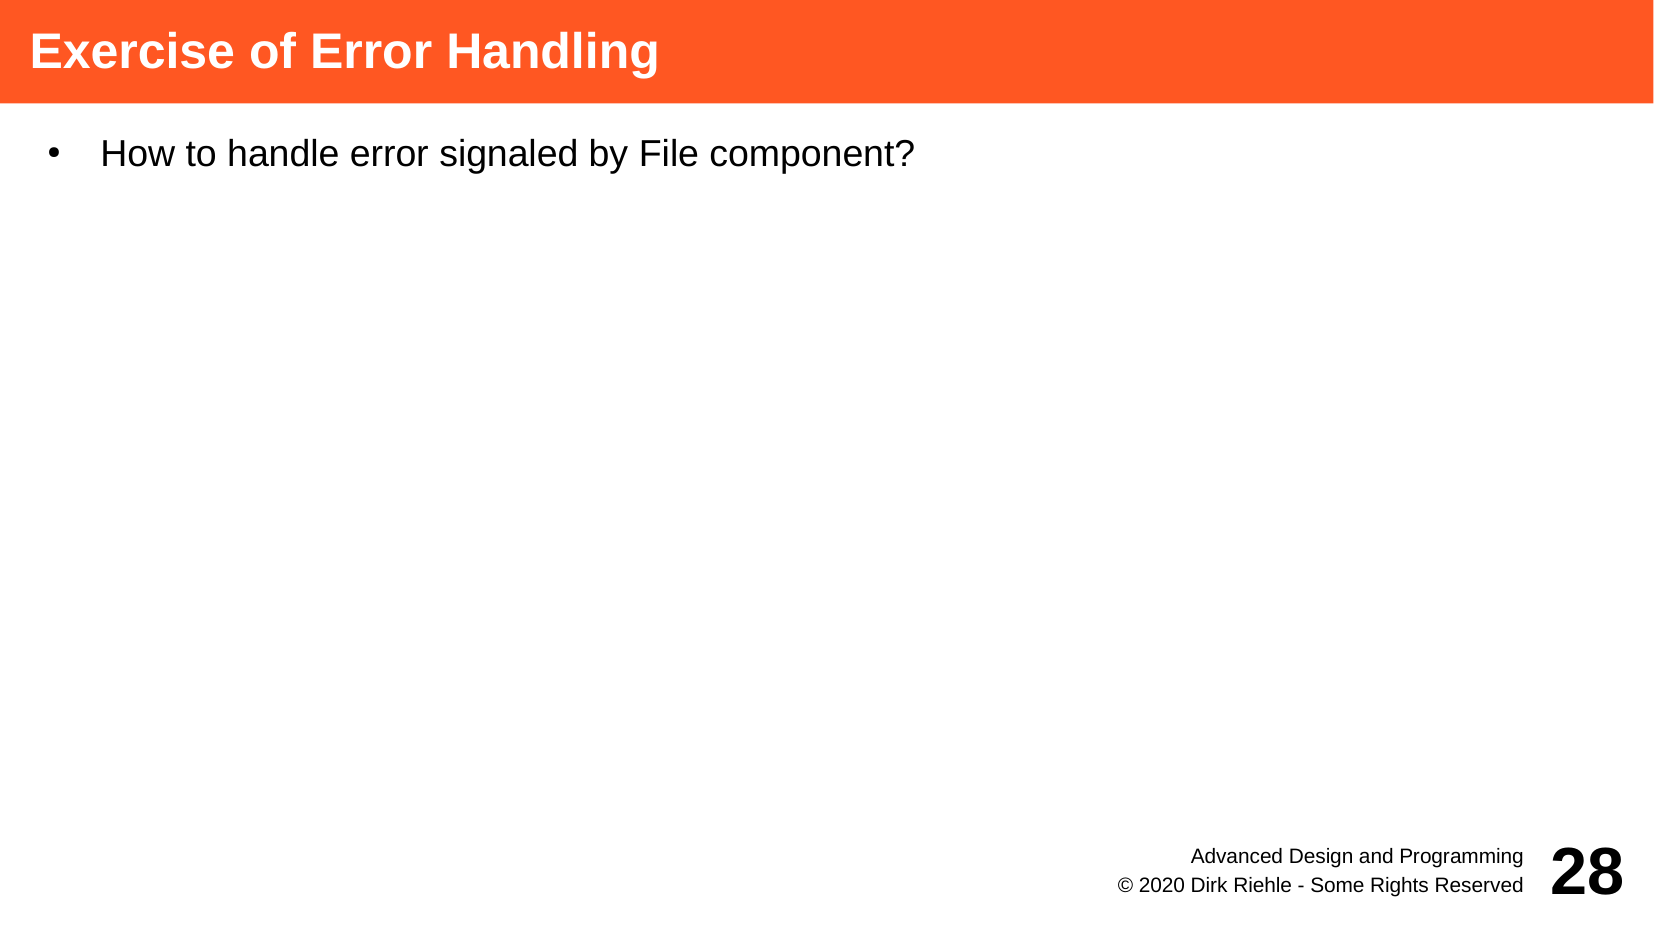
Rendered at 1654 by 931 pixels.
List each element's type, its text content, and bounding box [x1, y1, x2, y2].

title Exercise of Error Handling [0, 0, 1654, 104]
list How to handle error signaled by File component? [29, 132, 1625, 813]
